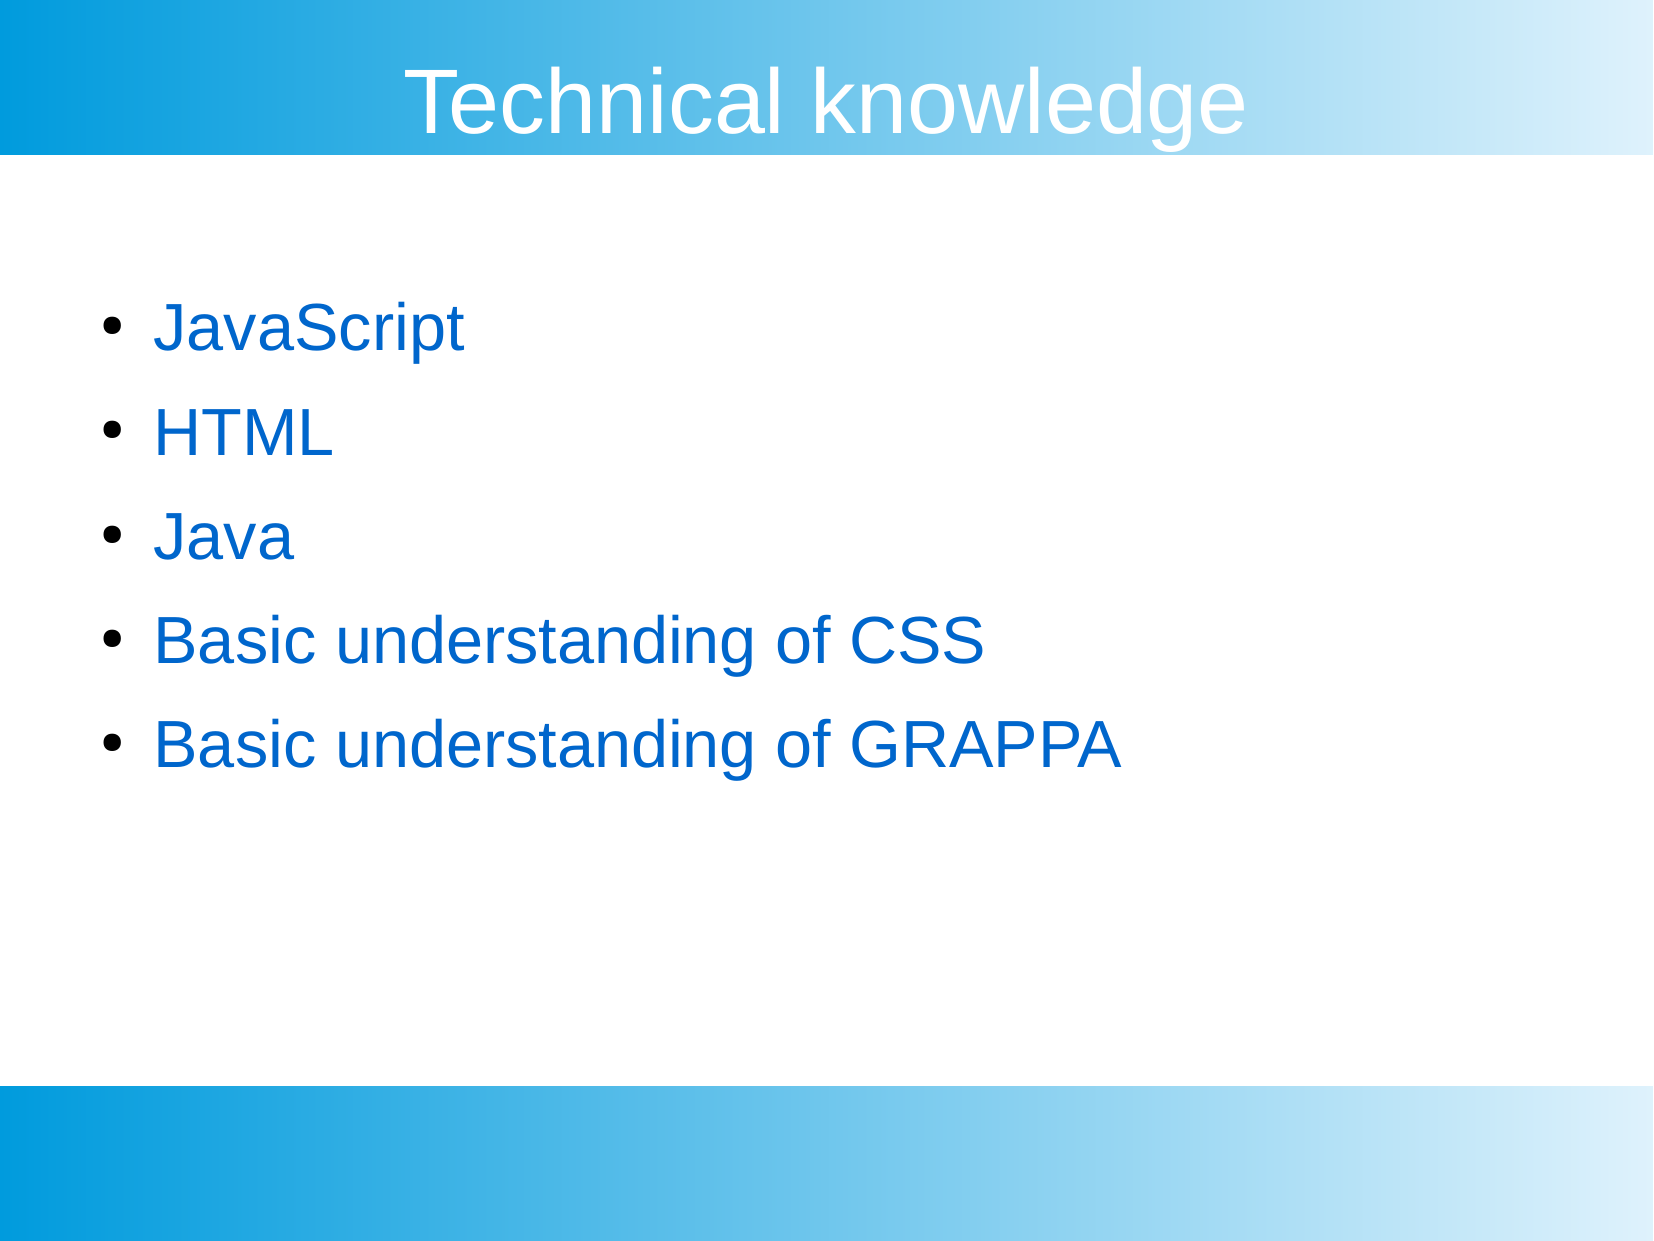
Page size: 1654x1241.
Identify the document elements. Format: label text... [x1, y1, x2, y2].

list JavaScript HTML Java Basic understanding of CSS Basic understanding of GRAPPA [82, 290, 1571, 1010]
title Technical knowledge [82, 49, 1571, 155]
